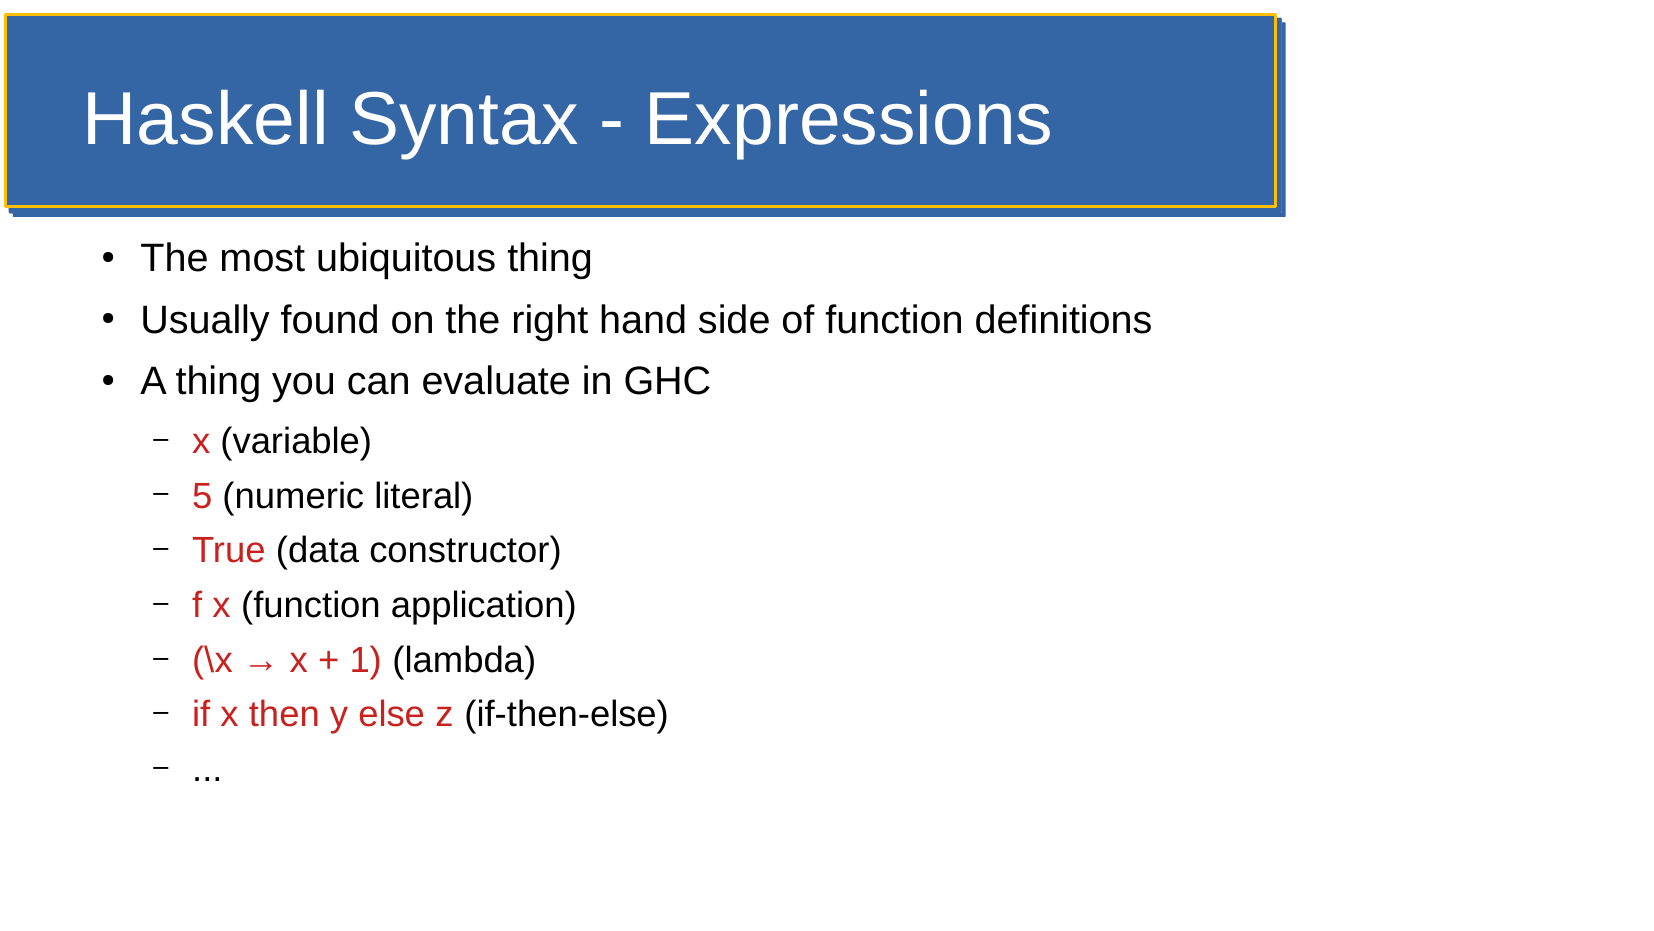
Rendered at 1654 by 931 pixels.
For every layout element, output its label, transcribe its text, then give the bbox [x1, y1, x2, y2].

title Haskell Syntax - Expressions [82, 44, 1235, 192]
list The most ubiquitous thing Usually found on the right hand side of function definitions A thing you can evaluate in GHC x (variable) 5 (numeric literal) True (data constructor) f x (function application) (\x → x + 1) (lambda) if x then y else z (if-then-else) ... [88, 236, 1565, 798]
